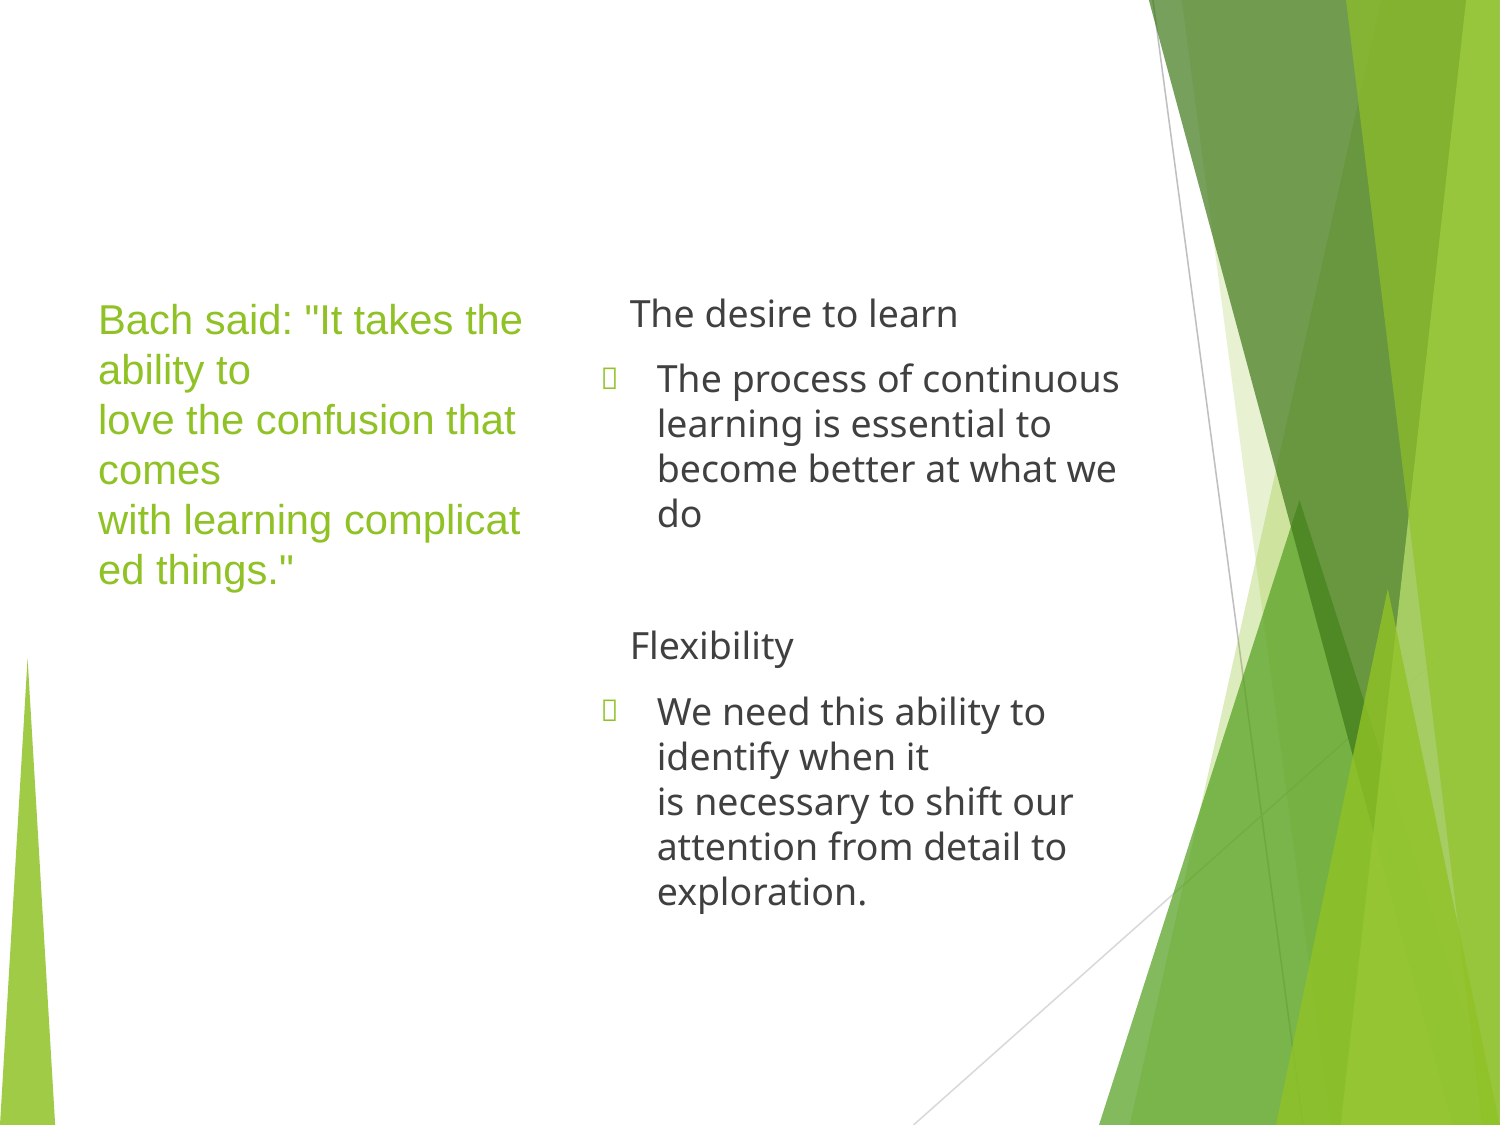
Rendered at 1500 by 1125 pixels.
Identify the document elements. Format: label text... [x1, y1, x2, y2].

title Bach said: "It takes the ability to love the confusion that comes with learning complicated things." [83, 285, 558, 455]
list The desire to learn The process of continuous learning is essential to become better at what we do Flexibility We need this ability to identify when it is necessary to shift our attention from detail to exploration. [585, 84, 1141, 991]
list [83, 455, 558, 880]
